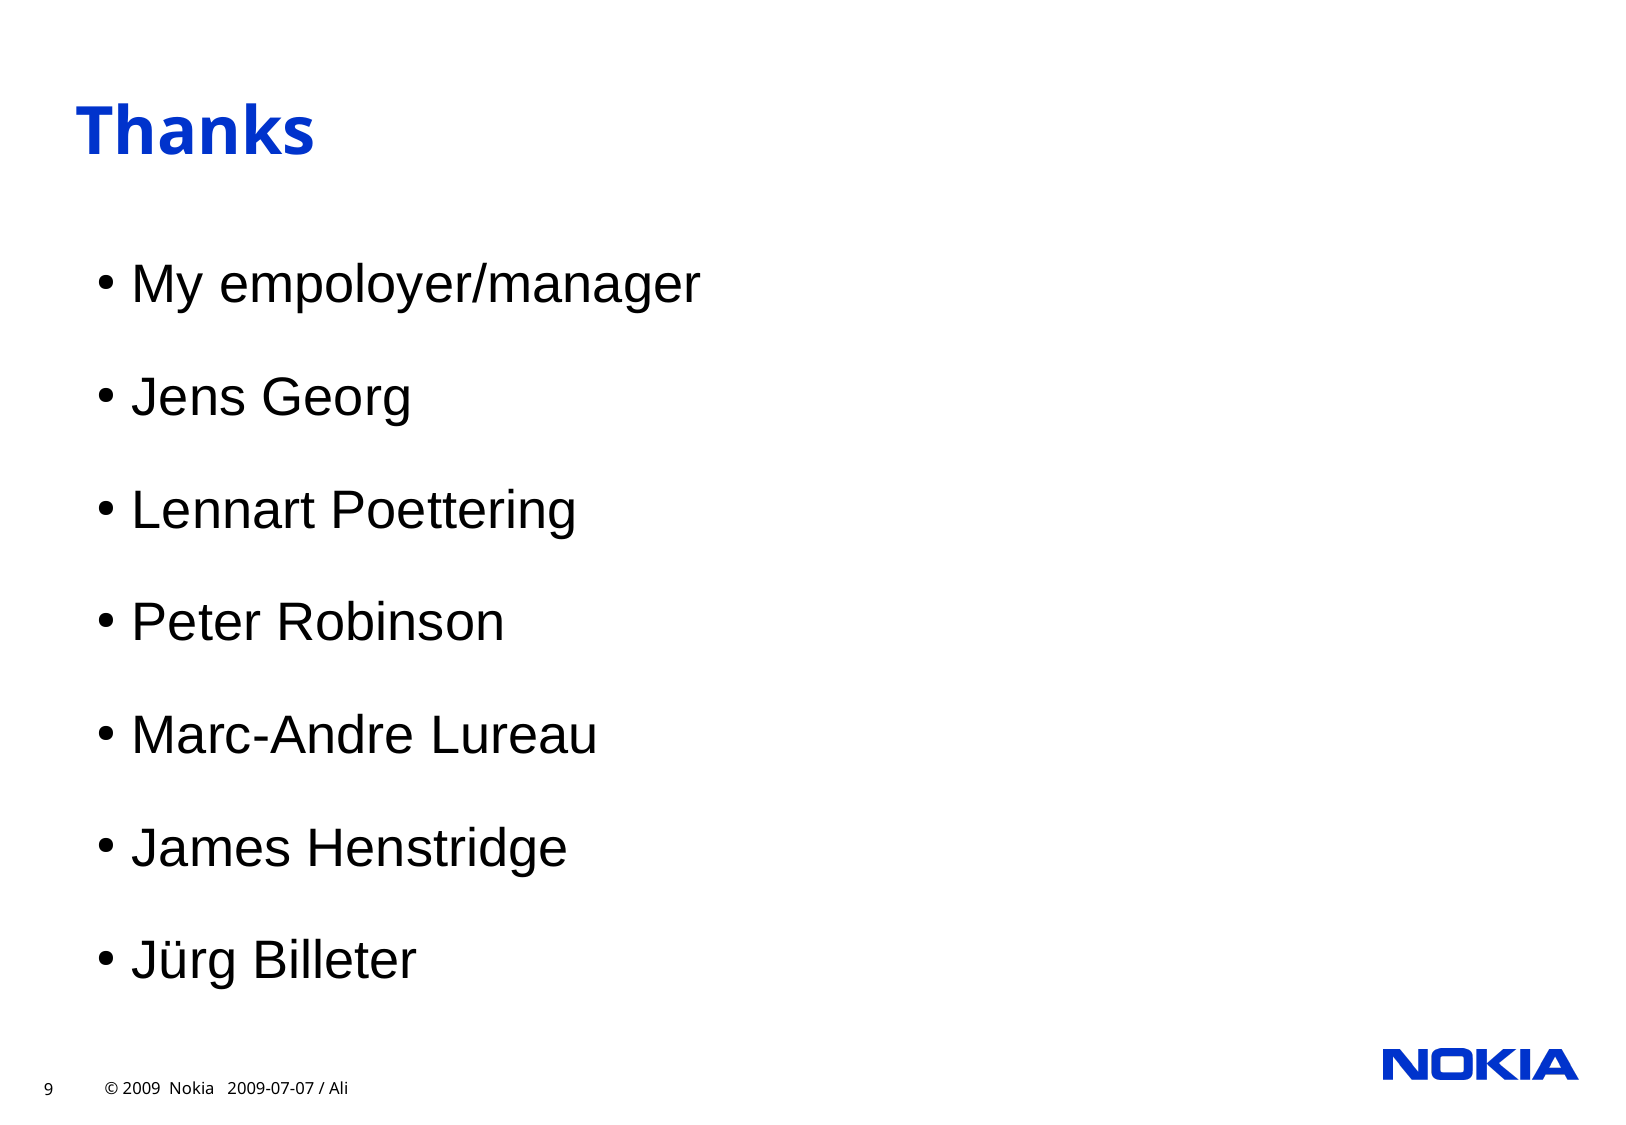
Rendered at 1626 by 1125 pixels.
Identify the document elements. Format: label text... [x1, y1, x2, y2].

text_box My empoloyer/manager Jens Georg Lennart Poettering Peter Robinson Marc-Andre Lureau James Henstridge Jürg Billeter [60, 238, 1501, 976]
picture [1383, 1048, 1579, 1080]
title Thanks [75, 32, 1488, 225]
